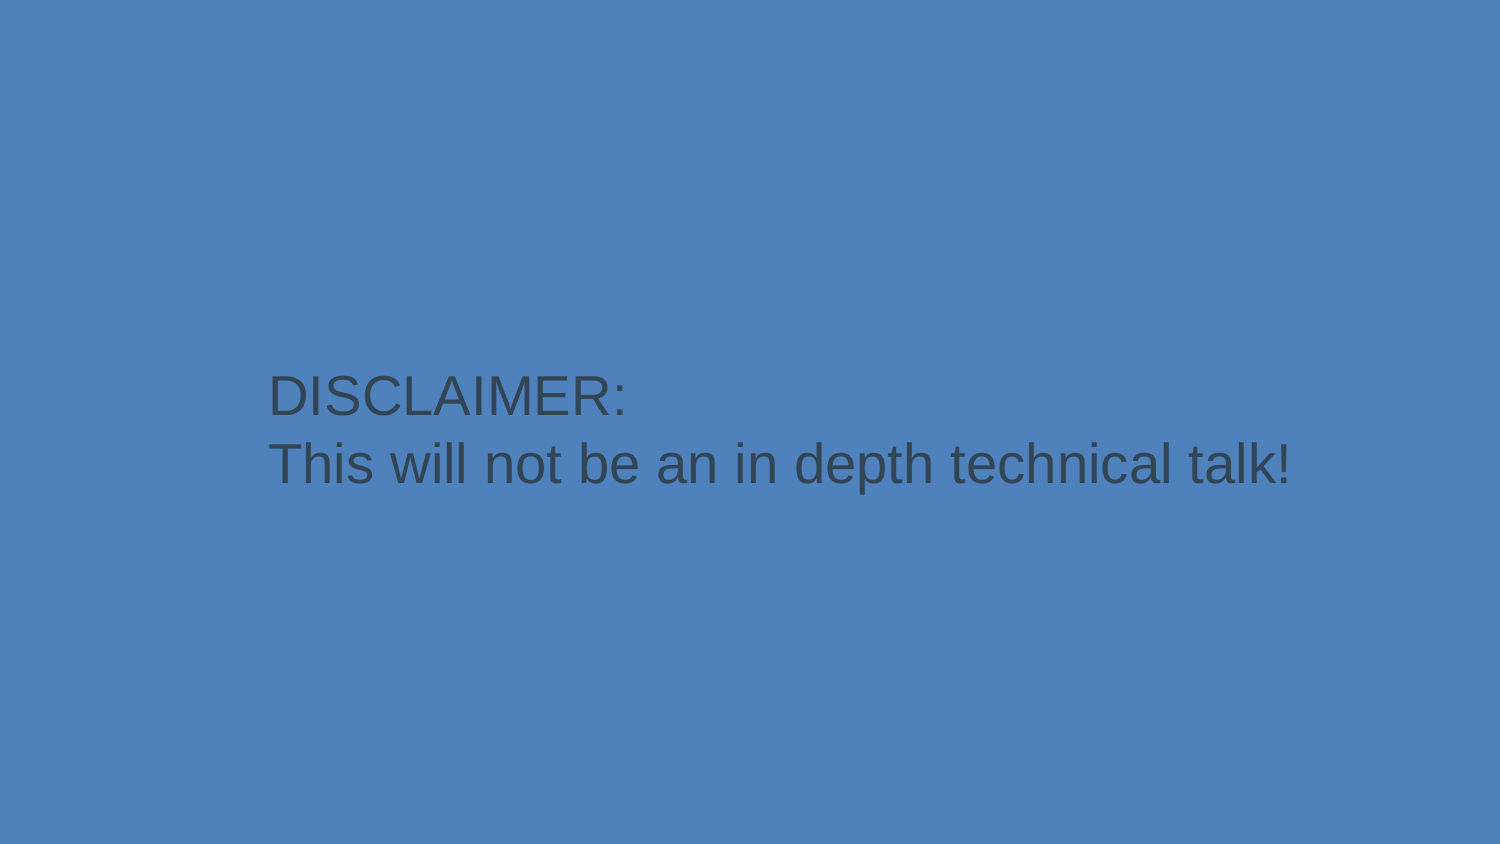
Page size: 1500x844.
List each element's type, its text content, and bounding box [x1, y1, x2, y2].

title DISCLAIMER: This will not be an in depth technical talk! [260, 389, 1484, 465]
